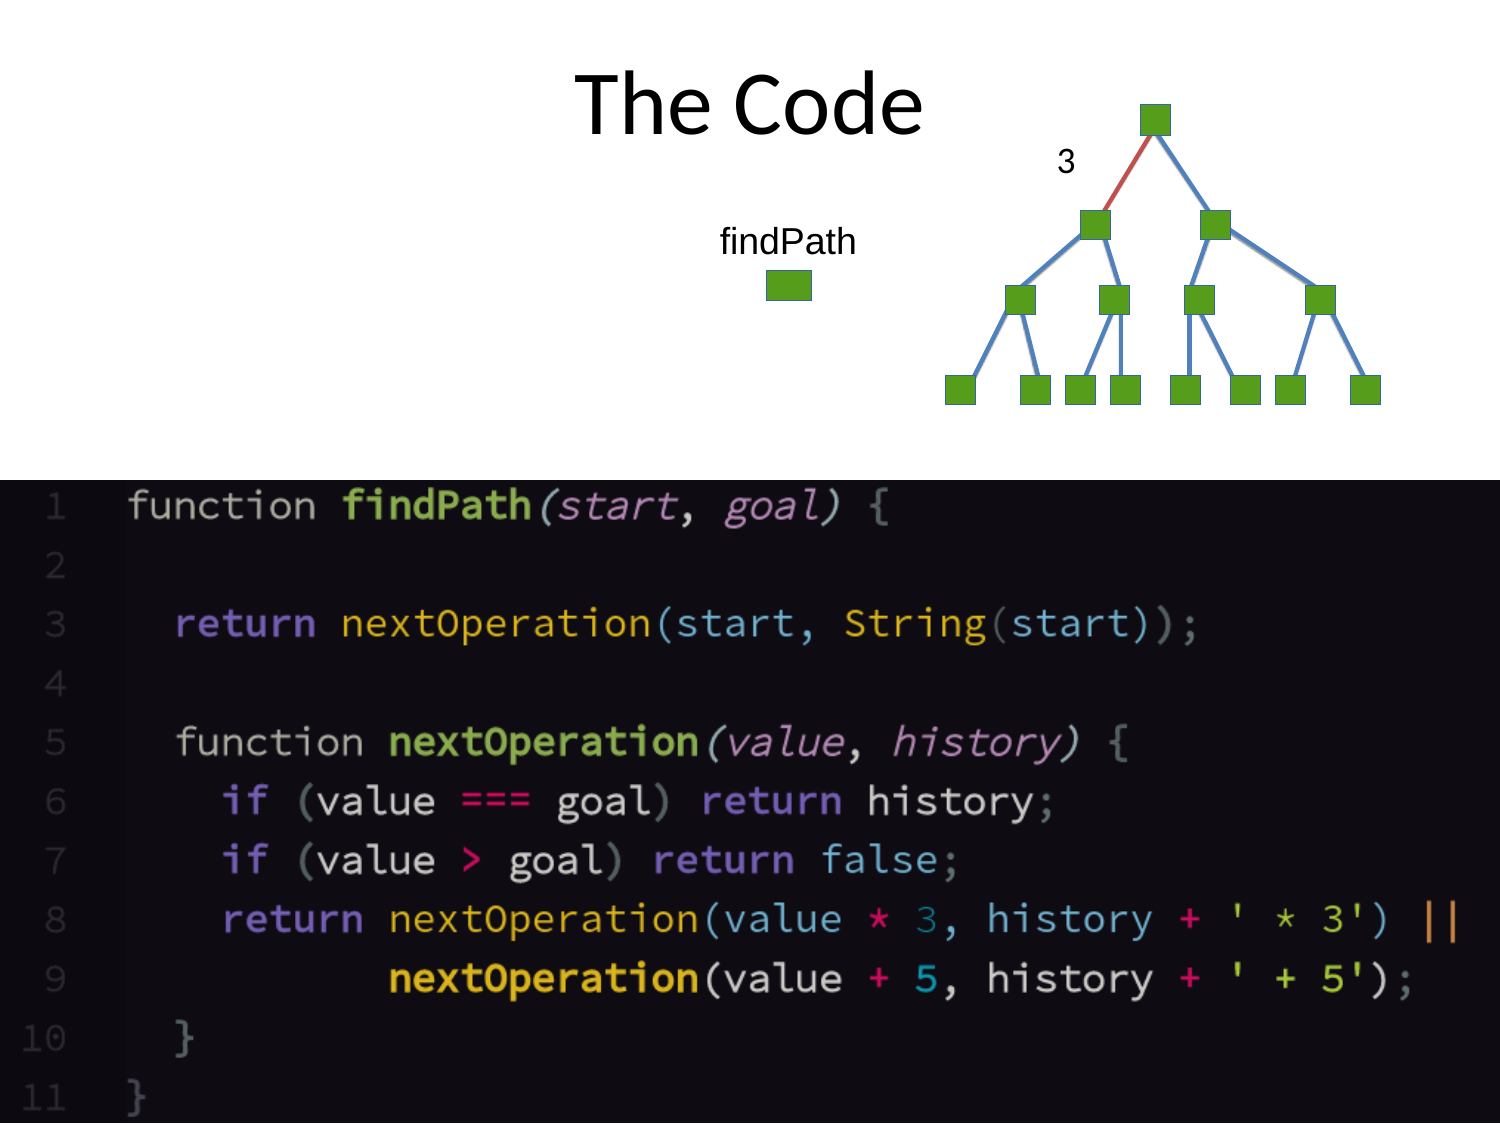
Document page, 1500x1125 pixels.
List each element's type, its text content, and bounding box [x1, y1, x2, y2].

text_box [1020, 375, 1051, 405]
text_box [1200, 210, 1231, 240]
picture [0, 480, 1500, 1123]
text_box [1170, 375, 1201, 405]
text_box [945, 375, 976, 405]
text_box [1350, 375, 1381, 405]
text_box [766, 271, 812, 301]
text_box [1110, 375, 1141, 405]
text_box [1080, 210, 1111, 240]
text_box [1275, 375, 1306, 405]
text_box [1305, 285, 1336, 315]
text_box [1005, 285, 1036, 315]
text_box [1099, 285, 1130, 315]
text_box 3 [1041, 128, 1091, 189]
title The Code [1120, 138, 1191, 192]
text_box [1065, 375, 1096, 405]
text_box findPath [705, 213, 872, 271]
text_box [1230, 375, 1261, 405]
text_box [1184, 285, 1215, 315]
title The Code [75, 3, 1425, 192]
text_box [1140, 104, 1171, 136]
